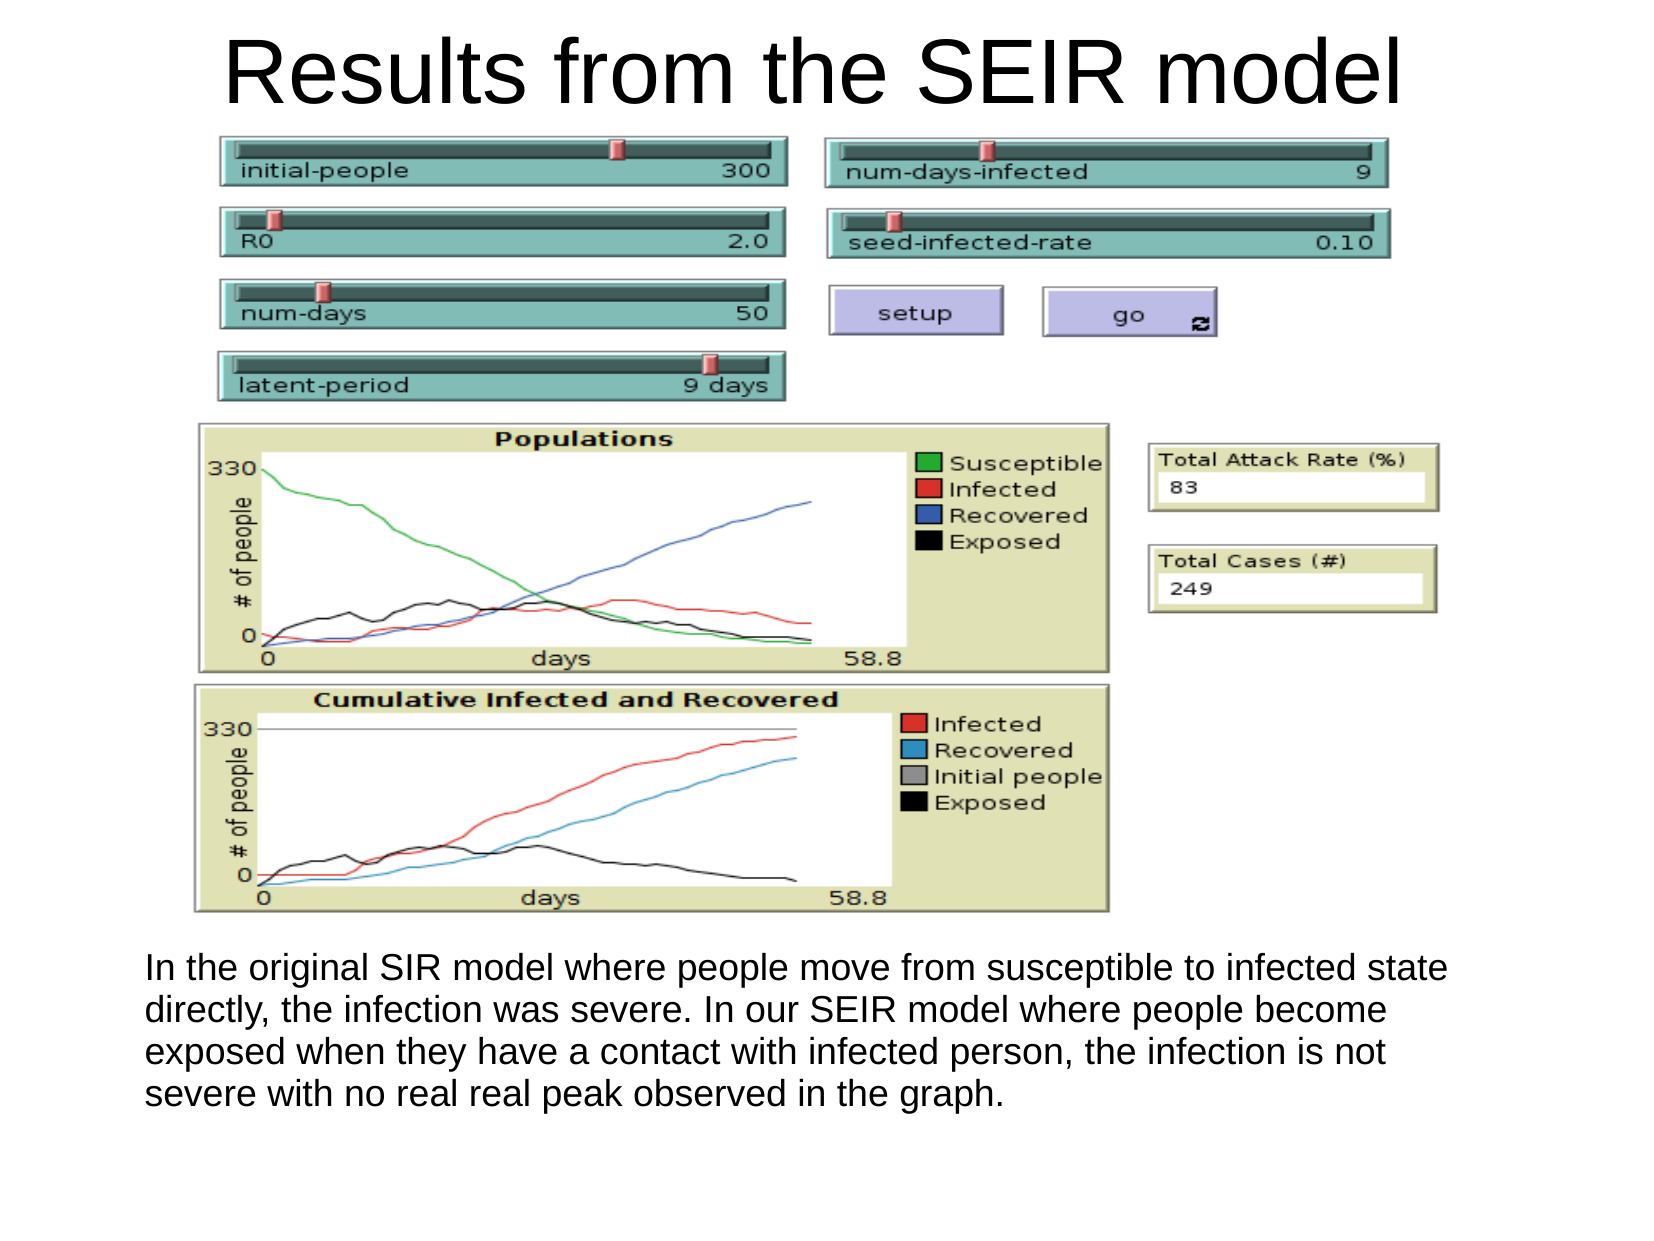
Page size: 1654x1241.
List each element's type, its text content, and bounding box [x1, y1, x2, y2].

text_box In the original SIR model where people move from susceptible to infected state directly, the infection was severe. In our SEIR model where people become exposed when they have a contact with infected person, the infection is not severe with no real real peak observed in the graph. [129, 939, 1512, 1123]
picture [167, 127, 1453, 922]
title Results from the SEIR model [82, 14, 1571, 130]
